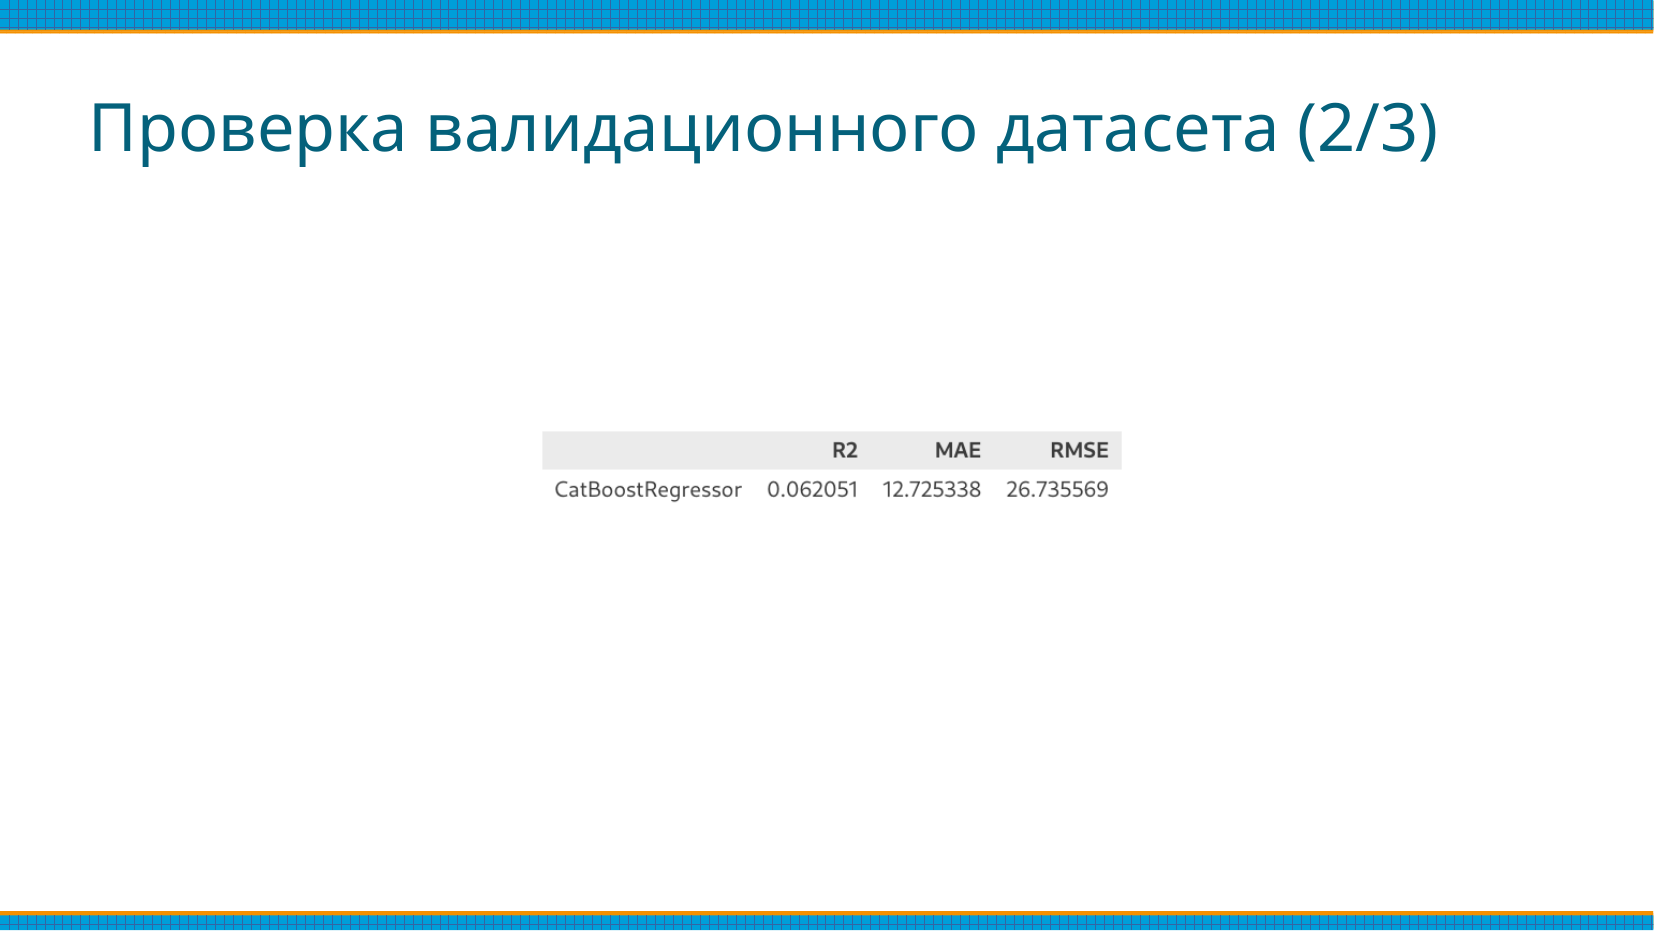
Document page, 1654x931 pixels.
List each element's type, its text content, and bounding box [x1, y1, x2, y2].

picture [536, 426, 1126, 512]
title Проверка валидационного датасета (2/3) [88, 44, 1565, 207]
